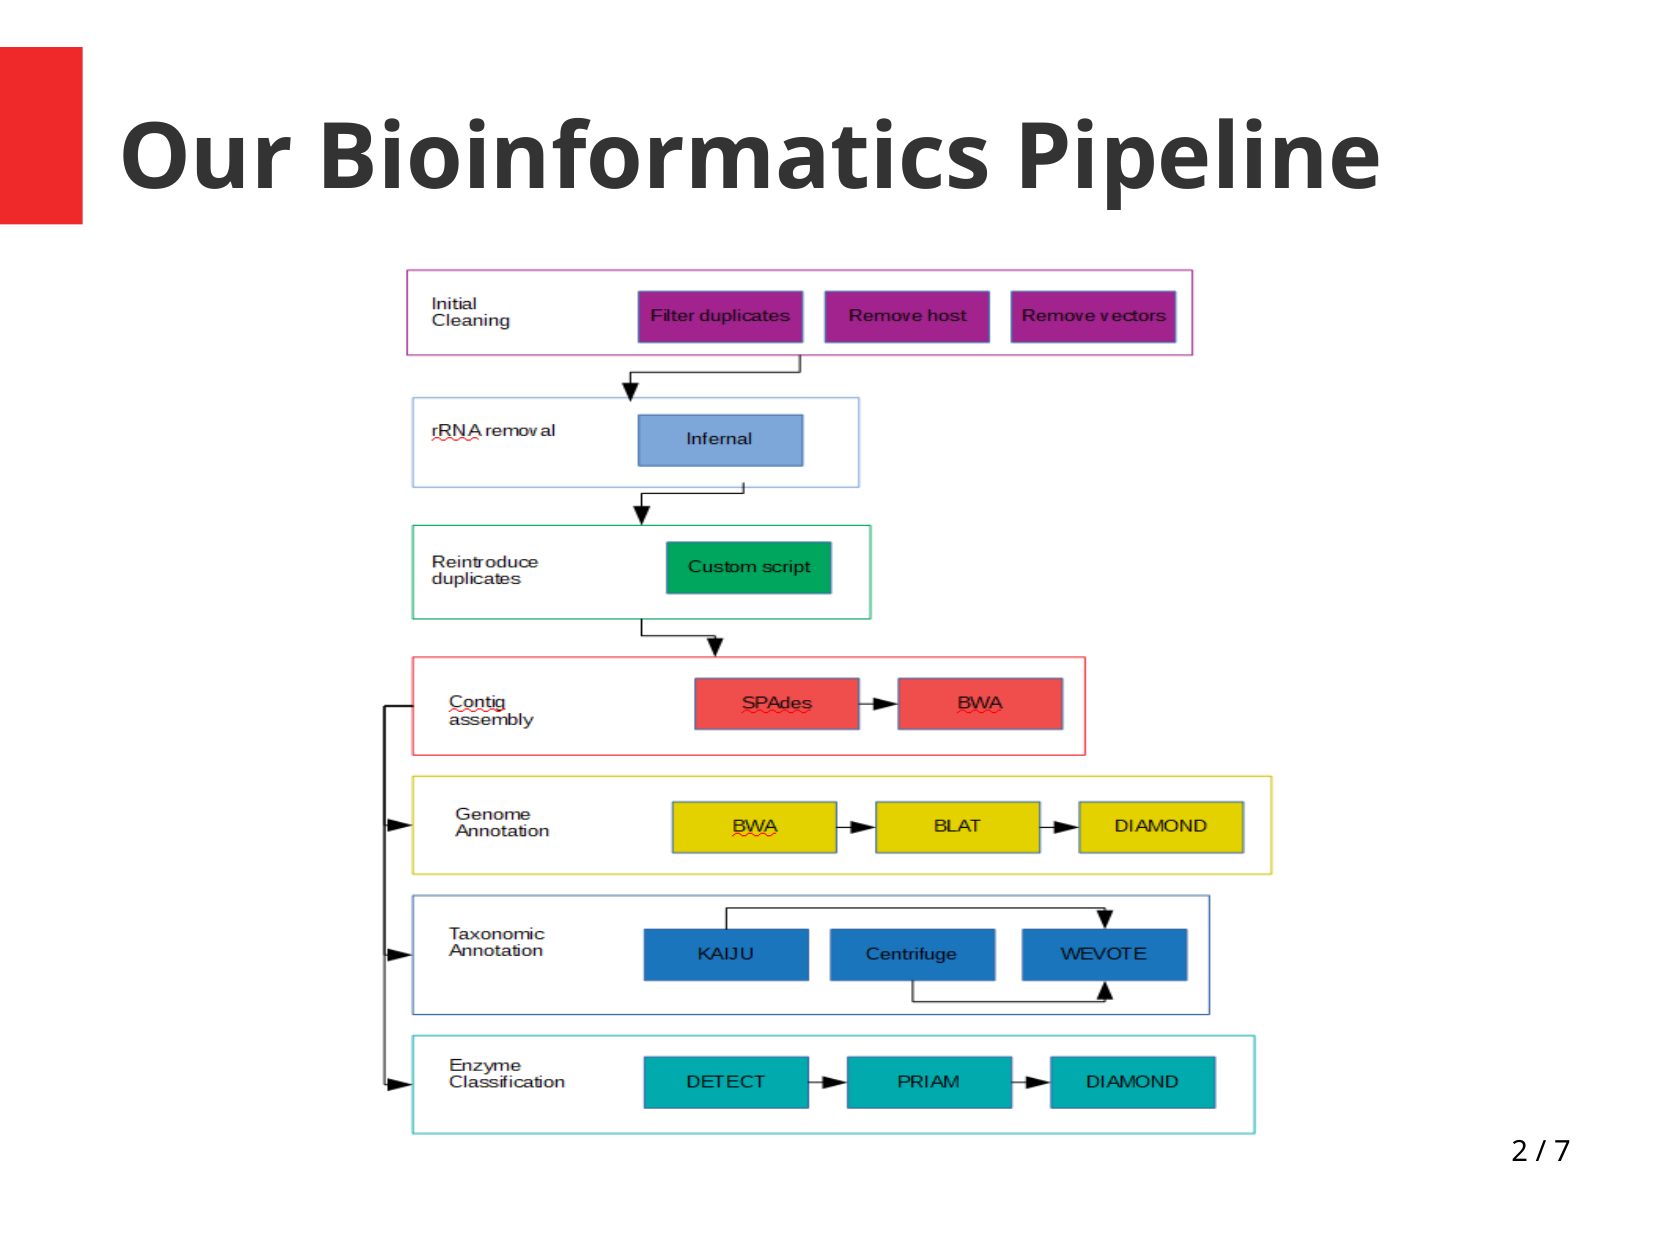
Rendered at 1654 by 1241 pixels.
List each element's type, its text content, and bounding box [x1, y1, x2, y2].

picture [350, 256, 1294, 1155]
title Our Bioinformatics Pipeline [118, 49, 1571, 257]
